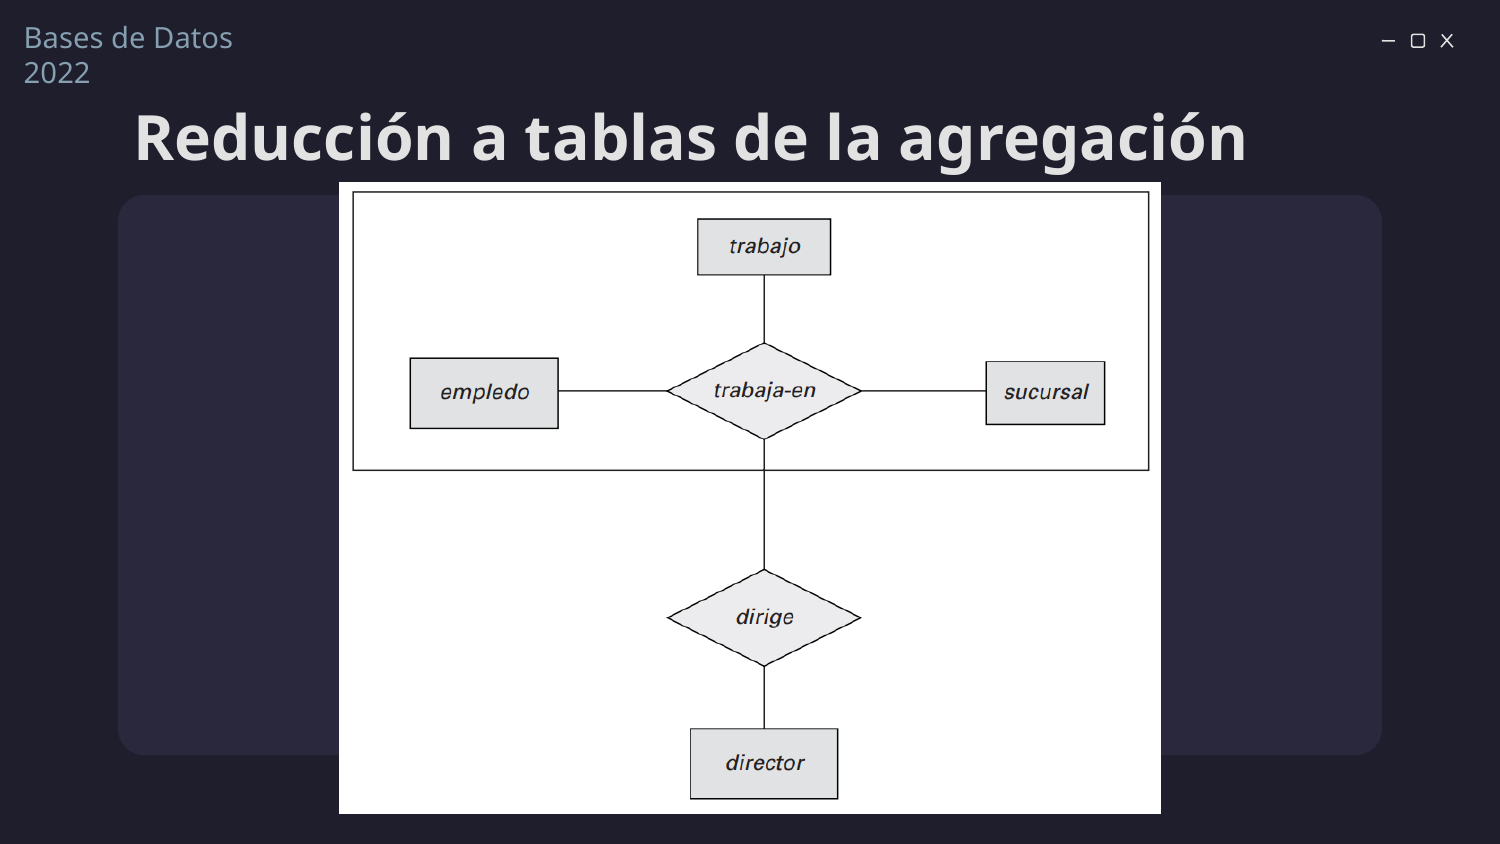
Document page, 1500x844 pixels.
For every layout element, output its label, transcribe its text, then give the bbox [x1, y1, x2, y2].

title Reducción a tablas de la agregación [118, 88, 1382, 183]
picture [339, 182, 1161, 814]
